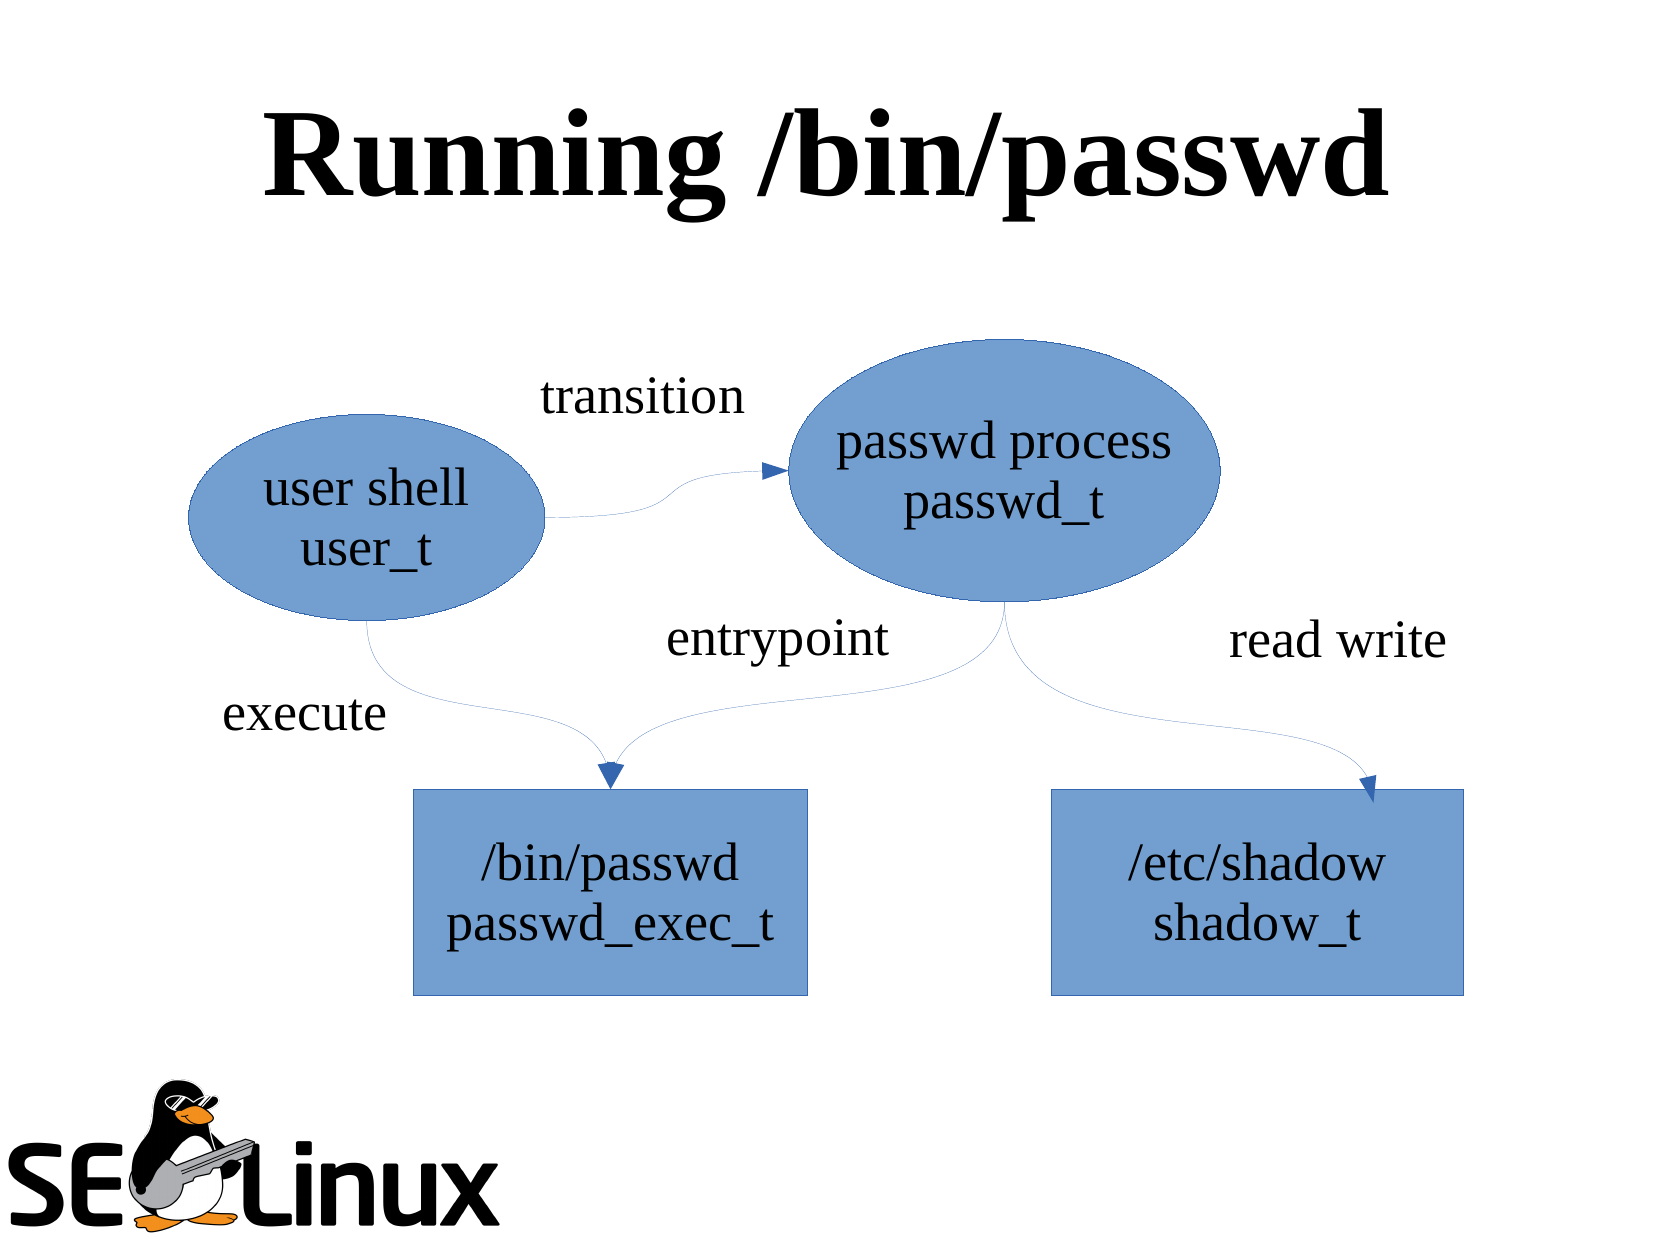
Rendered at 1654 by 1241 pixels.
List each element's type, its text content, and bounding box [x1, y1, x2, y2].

picture [0, 919, 526, 1241]
text_box entrypoint [651, 600, 905, 676]
text_box read write [1214, 601, 1463, 677]
text_box /bin/passwd passwd_exec_t [413, 789, 808, 996]
text_box transition [526, 358, 761, 433]
text_box passwd process passwd_t [788, 339, 1221, 602]
text_box user shell user_t [188, 414, 545, 621]
title Running /bin/passwd [82, 49, 1571, 257]
text_box /etc/shadow shadow_t [1051, 789, 1464, 996]
text_box execute [207, 675, 403, 751]
